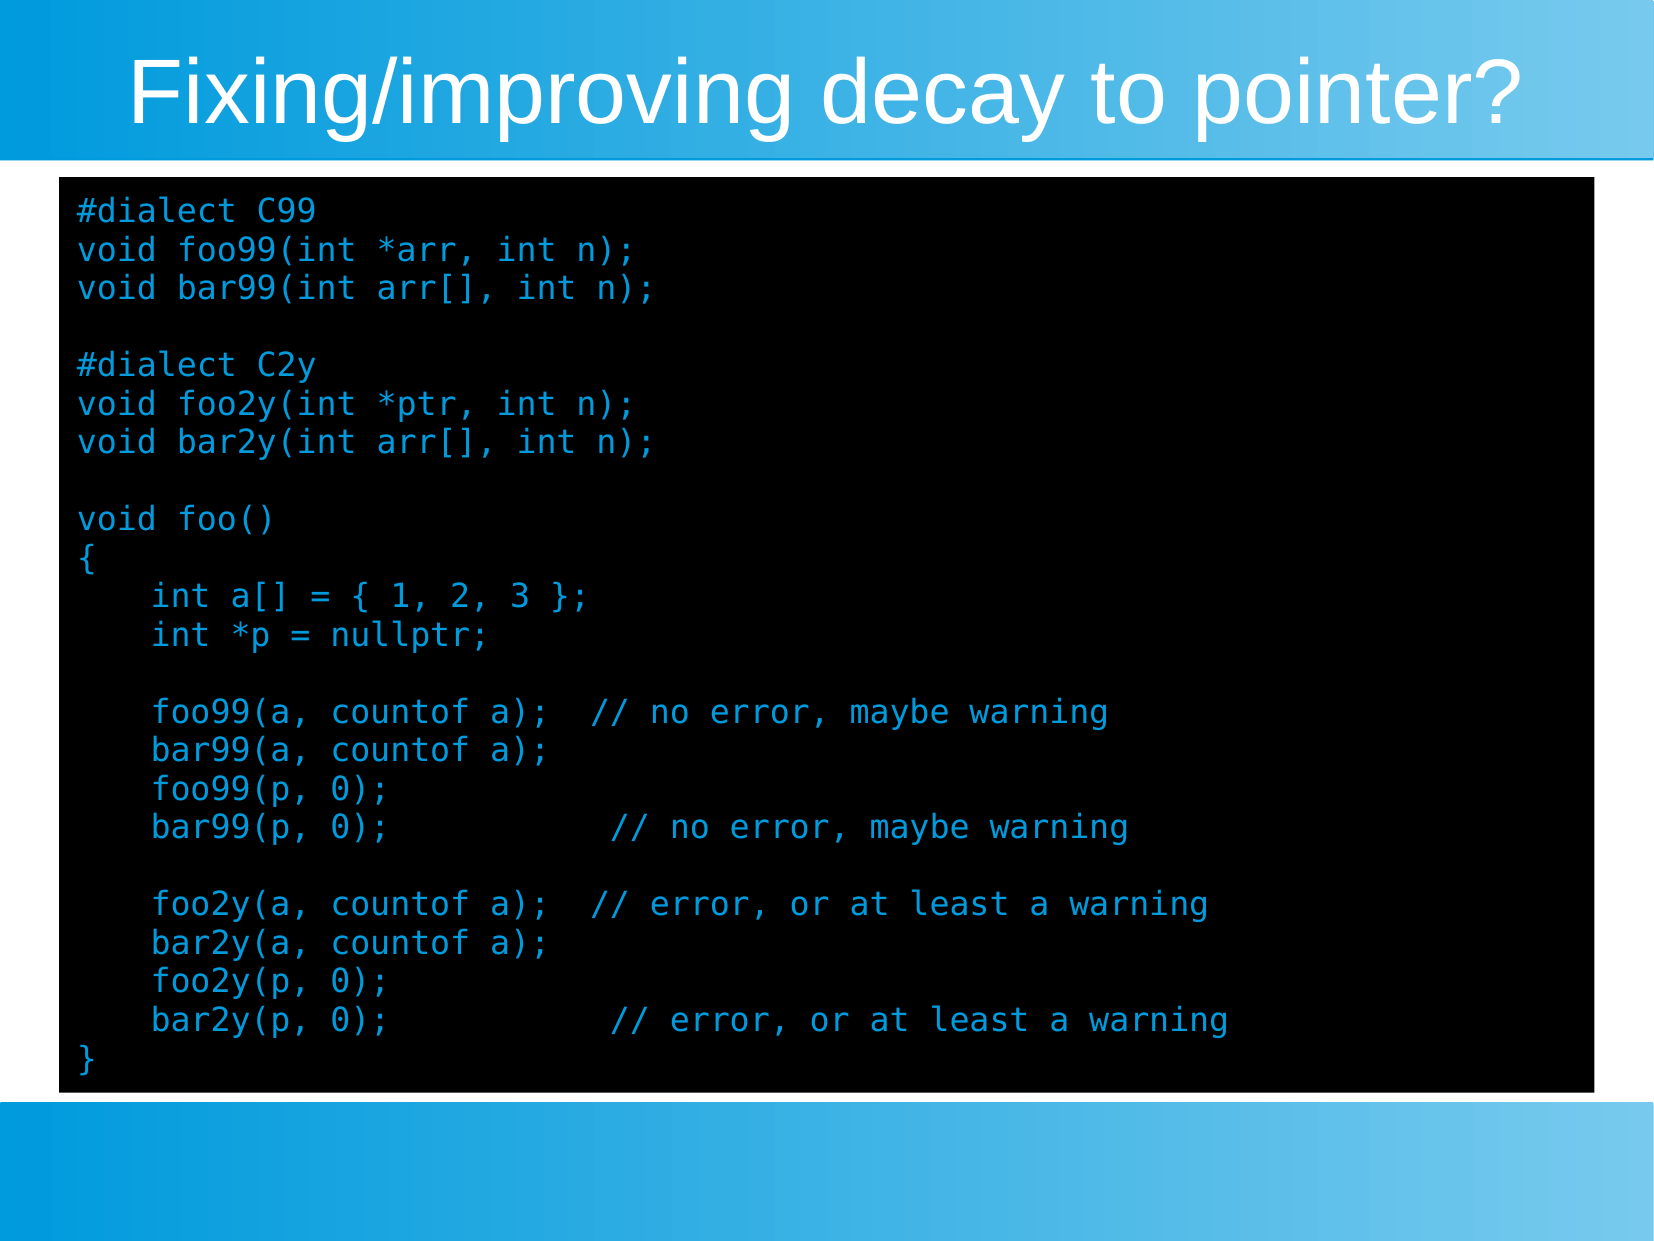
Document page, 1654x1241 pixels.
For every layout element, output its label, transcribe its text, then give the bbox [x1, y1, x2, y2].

list #dialect C99 void foo99(int *arr, int n); void bar99(int arr[], int n); #dialect C2y void foo2y(int *ptr, int n); void bar2y(int arr[], int n); void foo() { int a[] = { 1, 2, 3 }; int *p = nullptr; foo99(a, countof a); // no error, maybe warning bar99(a, countof a); foo99(p, 0); bar99(p, 0); // no error, maybe warning foo2y(a, countof a); // error, or at least a warning bar2y(a, countof a); foo2y(p, 0); bar2y(p, 0); // error, or at least a warning } [59, 177, 1595, 1093]
title Fixing/improving decay to pointer? [59, 39, 1595, 144]
